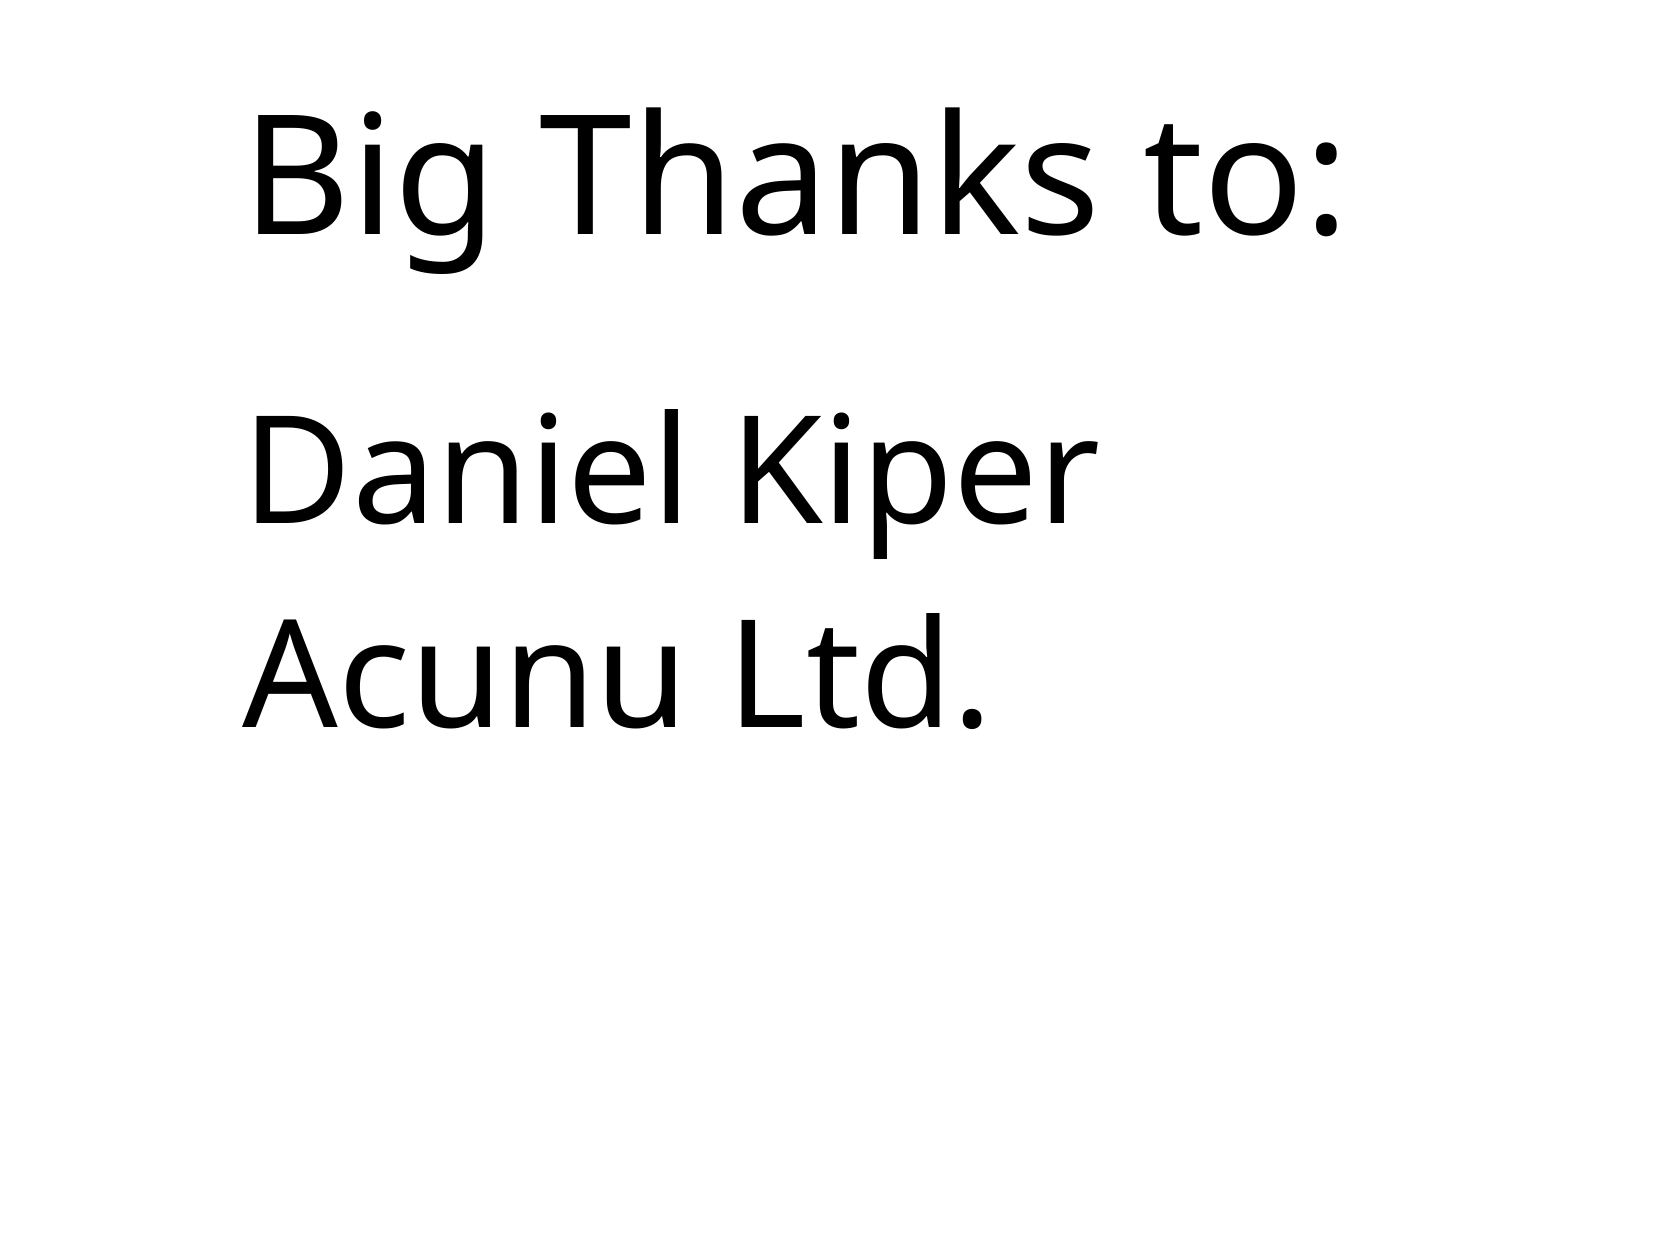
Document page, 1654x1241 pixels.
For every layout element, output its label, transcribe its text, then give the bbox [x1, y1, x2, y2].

text_box Big Thanks to: Daniel Kiper Acunu Ltd. [228, 49, 1426, 695]
